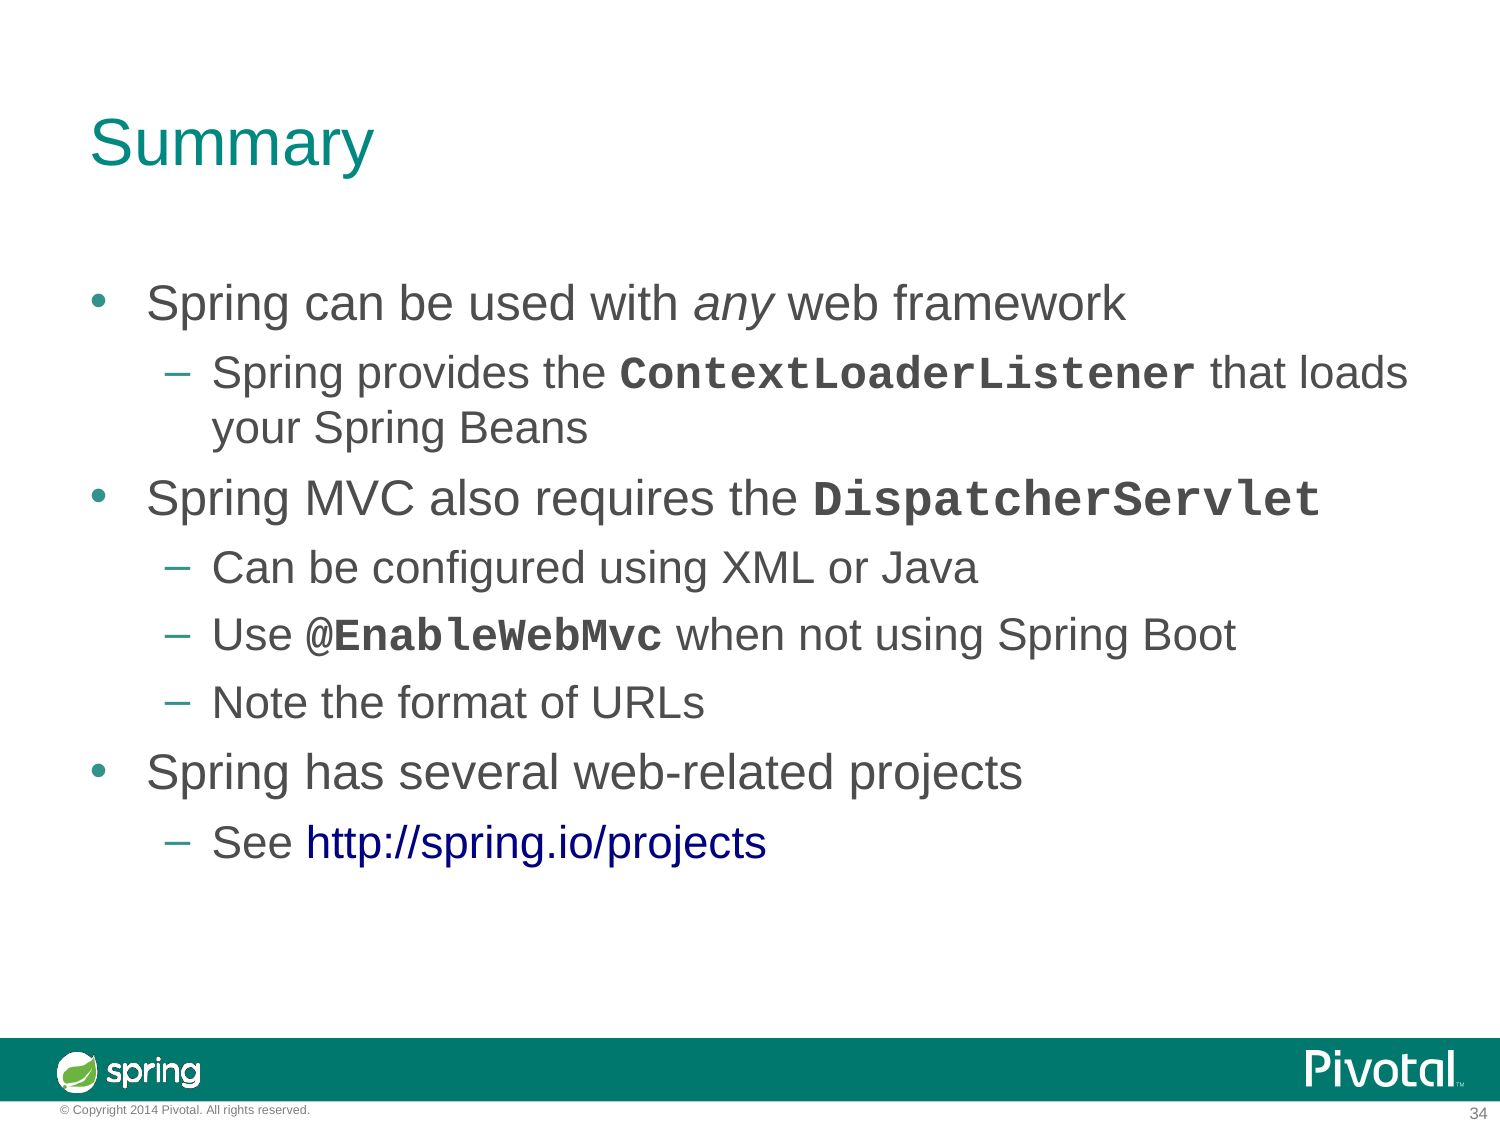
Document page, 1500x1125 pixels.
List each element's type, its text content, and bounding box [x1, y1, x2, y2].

picture [1306, 1050, 1464, 1087]
list Spring can be used with any web framework Spring provides the ContextLoaderListener that loads your Spring Beans Spring MVC also requires the DispatcherServlet Can be configured using XML or Java Use @EnableWebMvc when not using Spring Boot Note the format of URLs Spring has several web-related projects See http://spring.io/projects [75, 262, 1426, 1005]
picture [32, 1041, 210, 1103]
title Summary [75, 45, 1426, 233]
